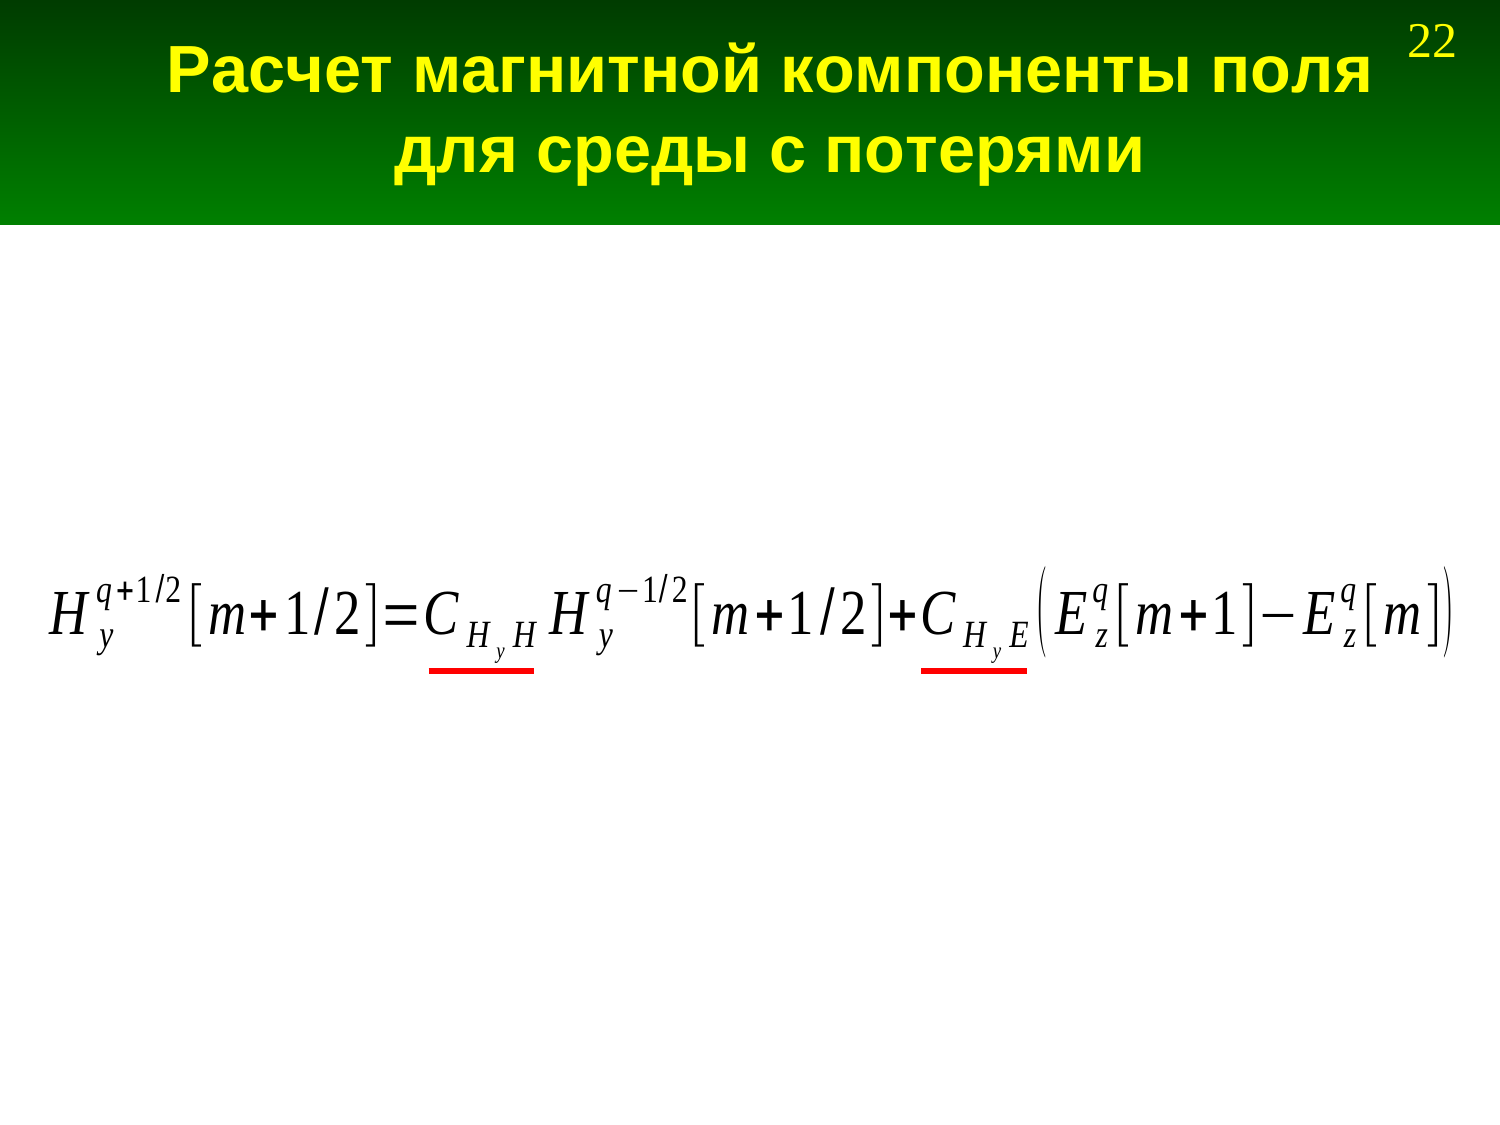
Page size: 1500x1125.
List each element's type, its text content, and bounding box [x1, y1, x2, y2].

chart [33, 562, 1467, 663]
title Расчет магнитной компоненты поля для среды с потерями [100, 7, 1441, 204]
